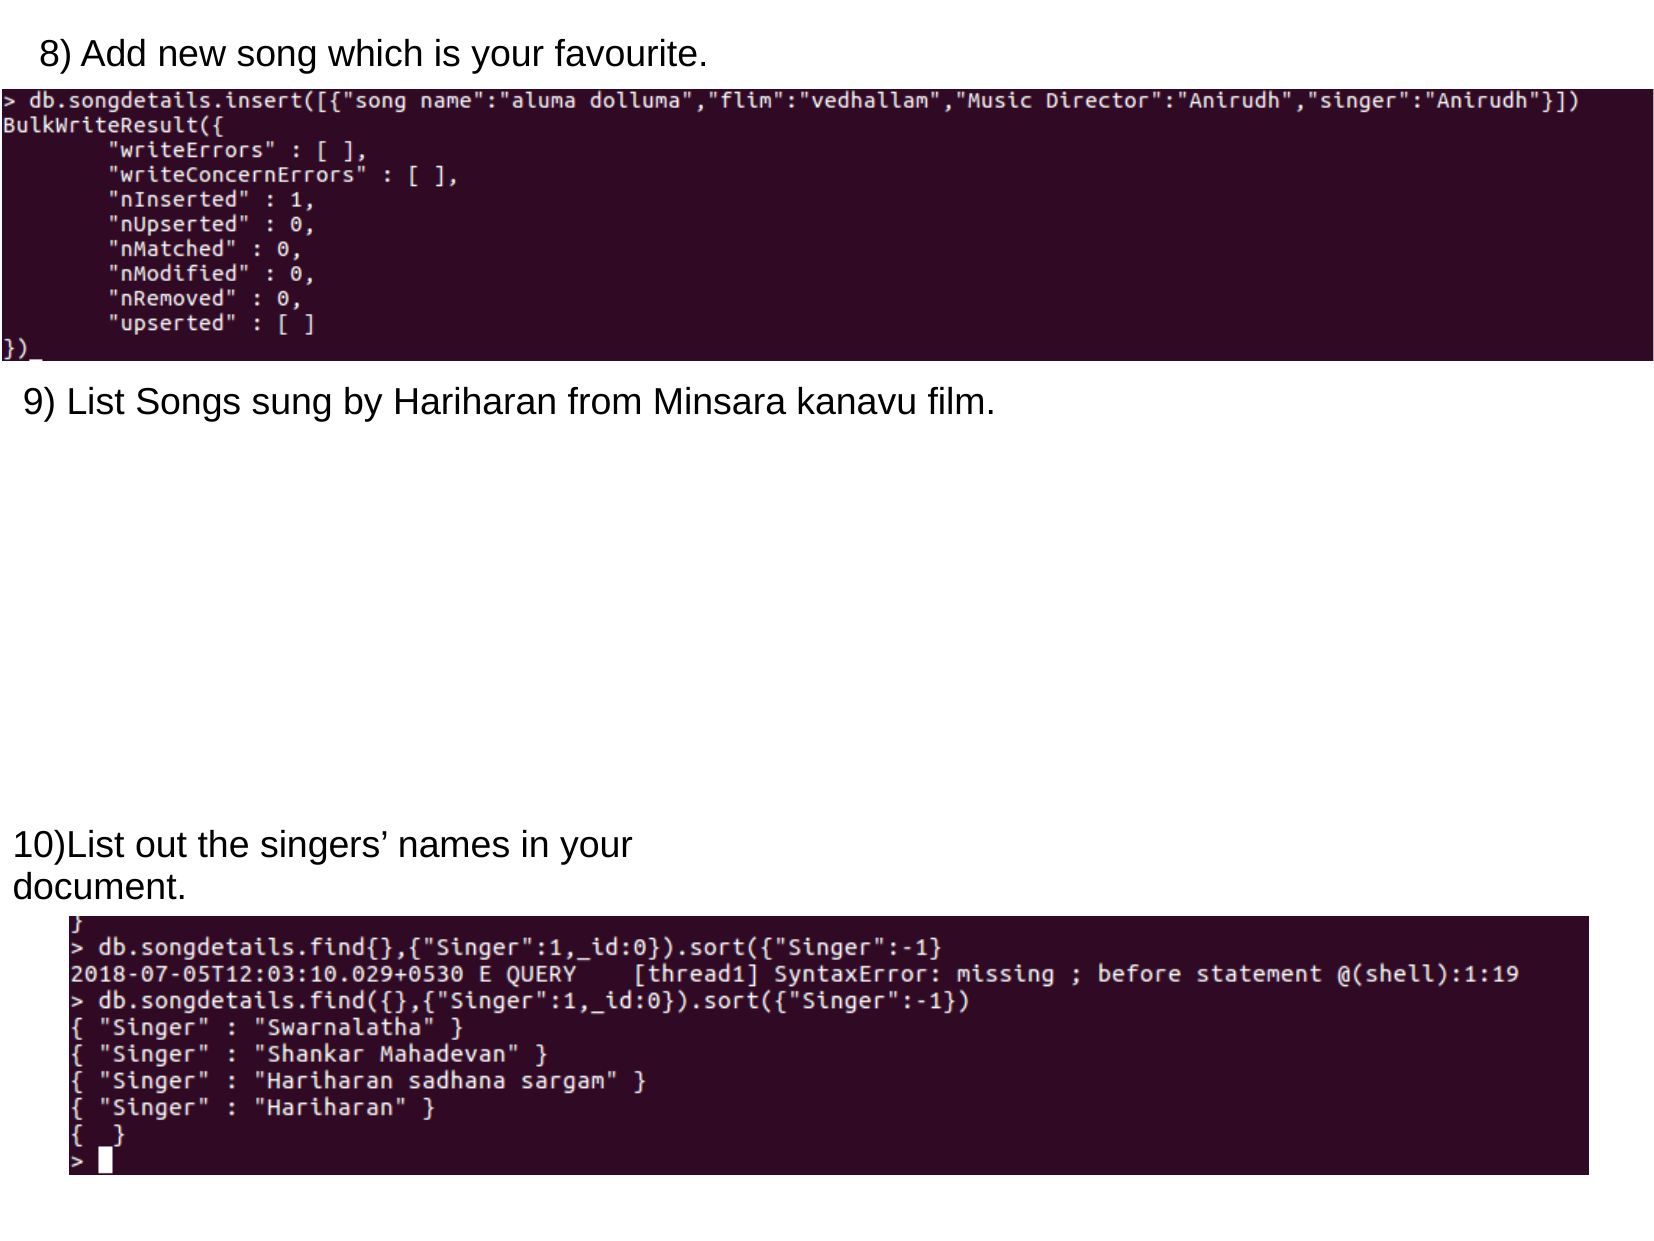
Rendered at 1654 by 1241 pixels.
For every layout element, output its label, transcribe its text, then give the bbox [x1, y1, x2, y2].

text_box 9) List Songs sung by Hariharan from Minsara kanavu film. [8, 373, 1012, 431]
text_box 10)List out the singers’ names in your document. [0, 816, 834, 874]
picture [69, 916, 1589, 1175]
picture [2, 89, 1654, 361]
text_box 8) Add new song which is your favourite. [24, 25, 724, 82]
